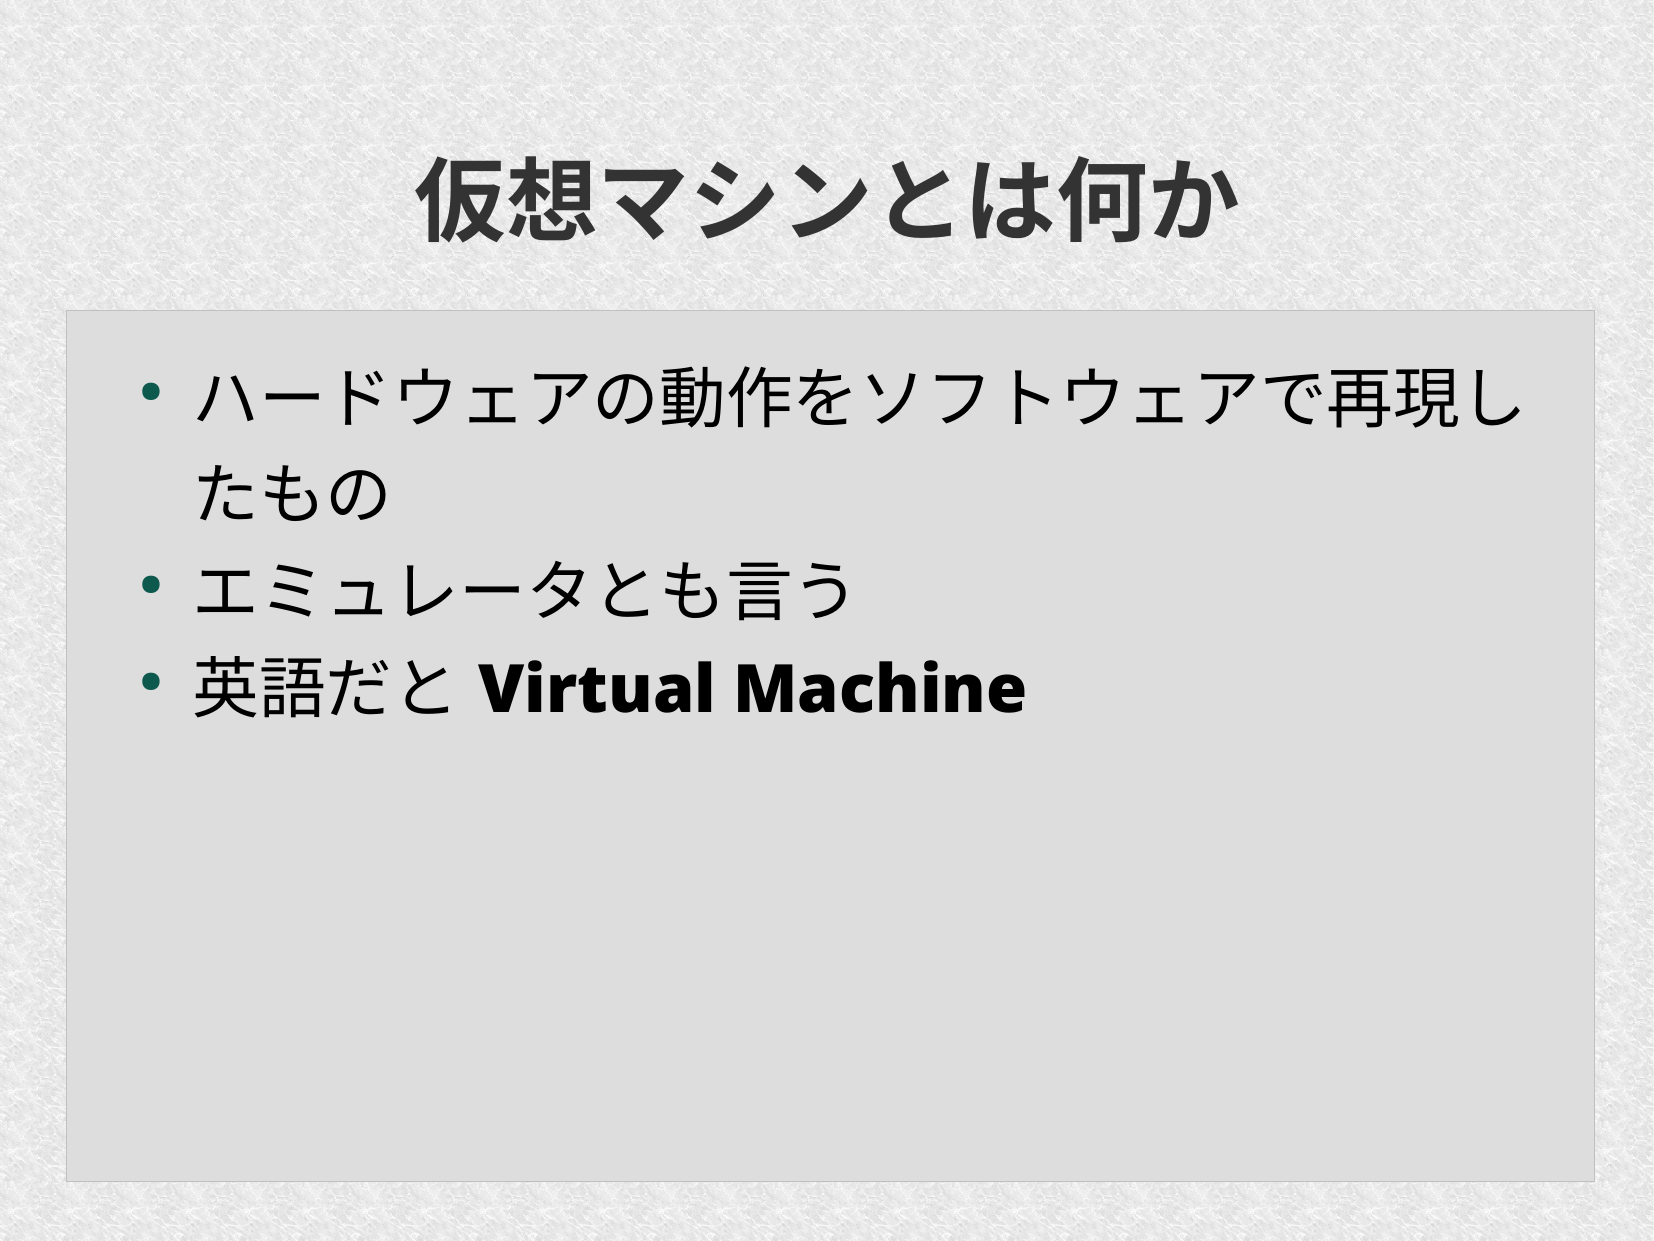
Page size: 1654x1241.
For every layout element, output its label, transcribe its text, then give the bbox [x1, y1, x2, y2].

picture [0, 0, 1654, 1241]
list ハードウェアの動作をソフトウェアで再現したもの エミュレータとも言う 英語だとVirtual Machine [121, 344, 1534, 1112]
title 仮想マシンとは何か [121, 91, 1534, 299]
